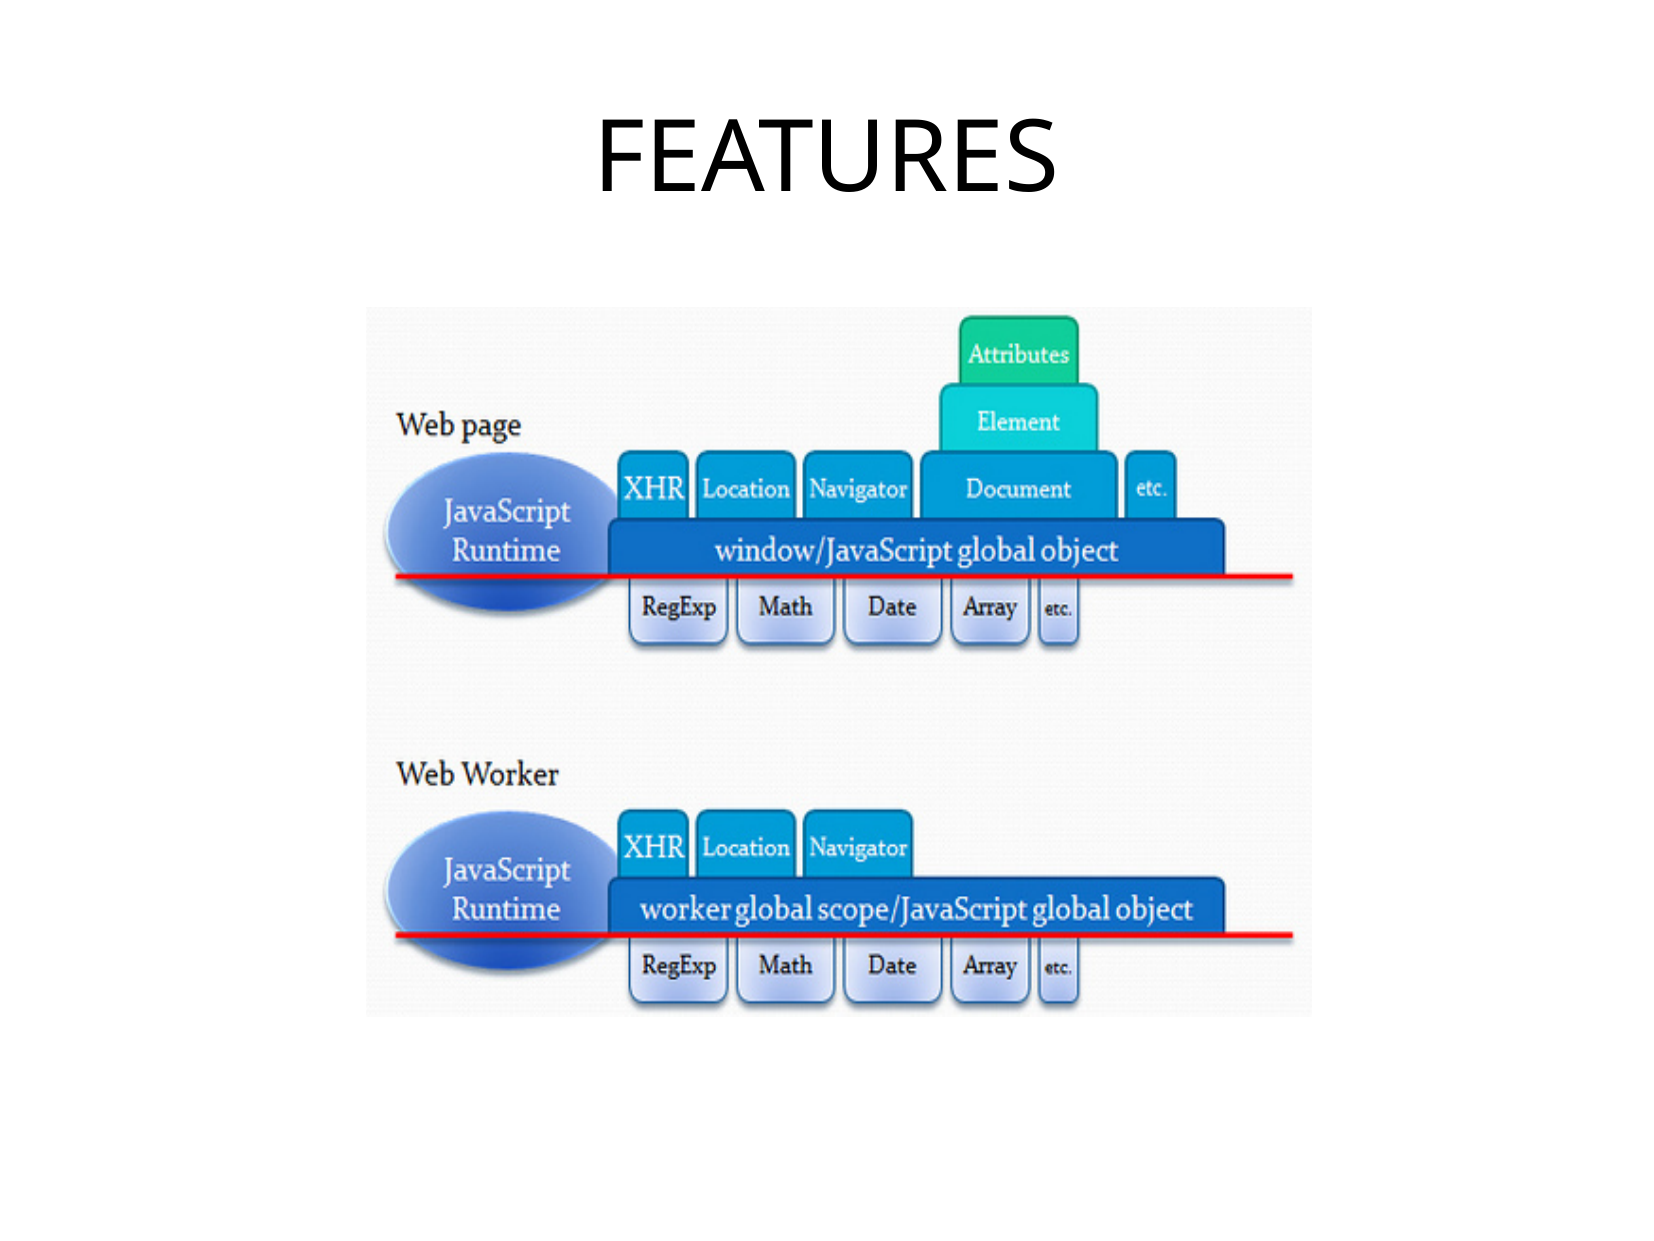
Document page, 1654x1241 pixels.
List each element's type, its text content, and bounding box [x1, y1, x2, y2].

title FEATURES [82, 49, 1571, 257]
picture [366, 307, 1312, 1017]
